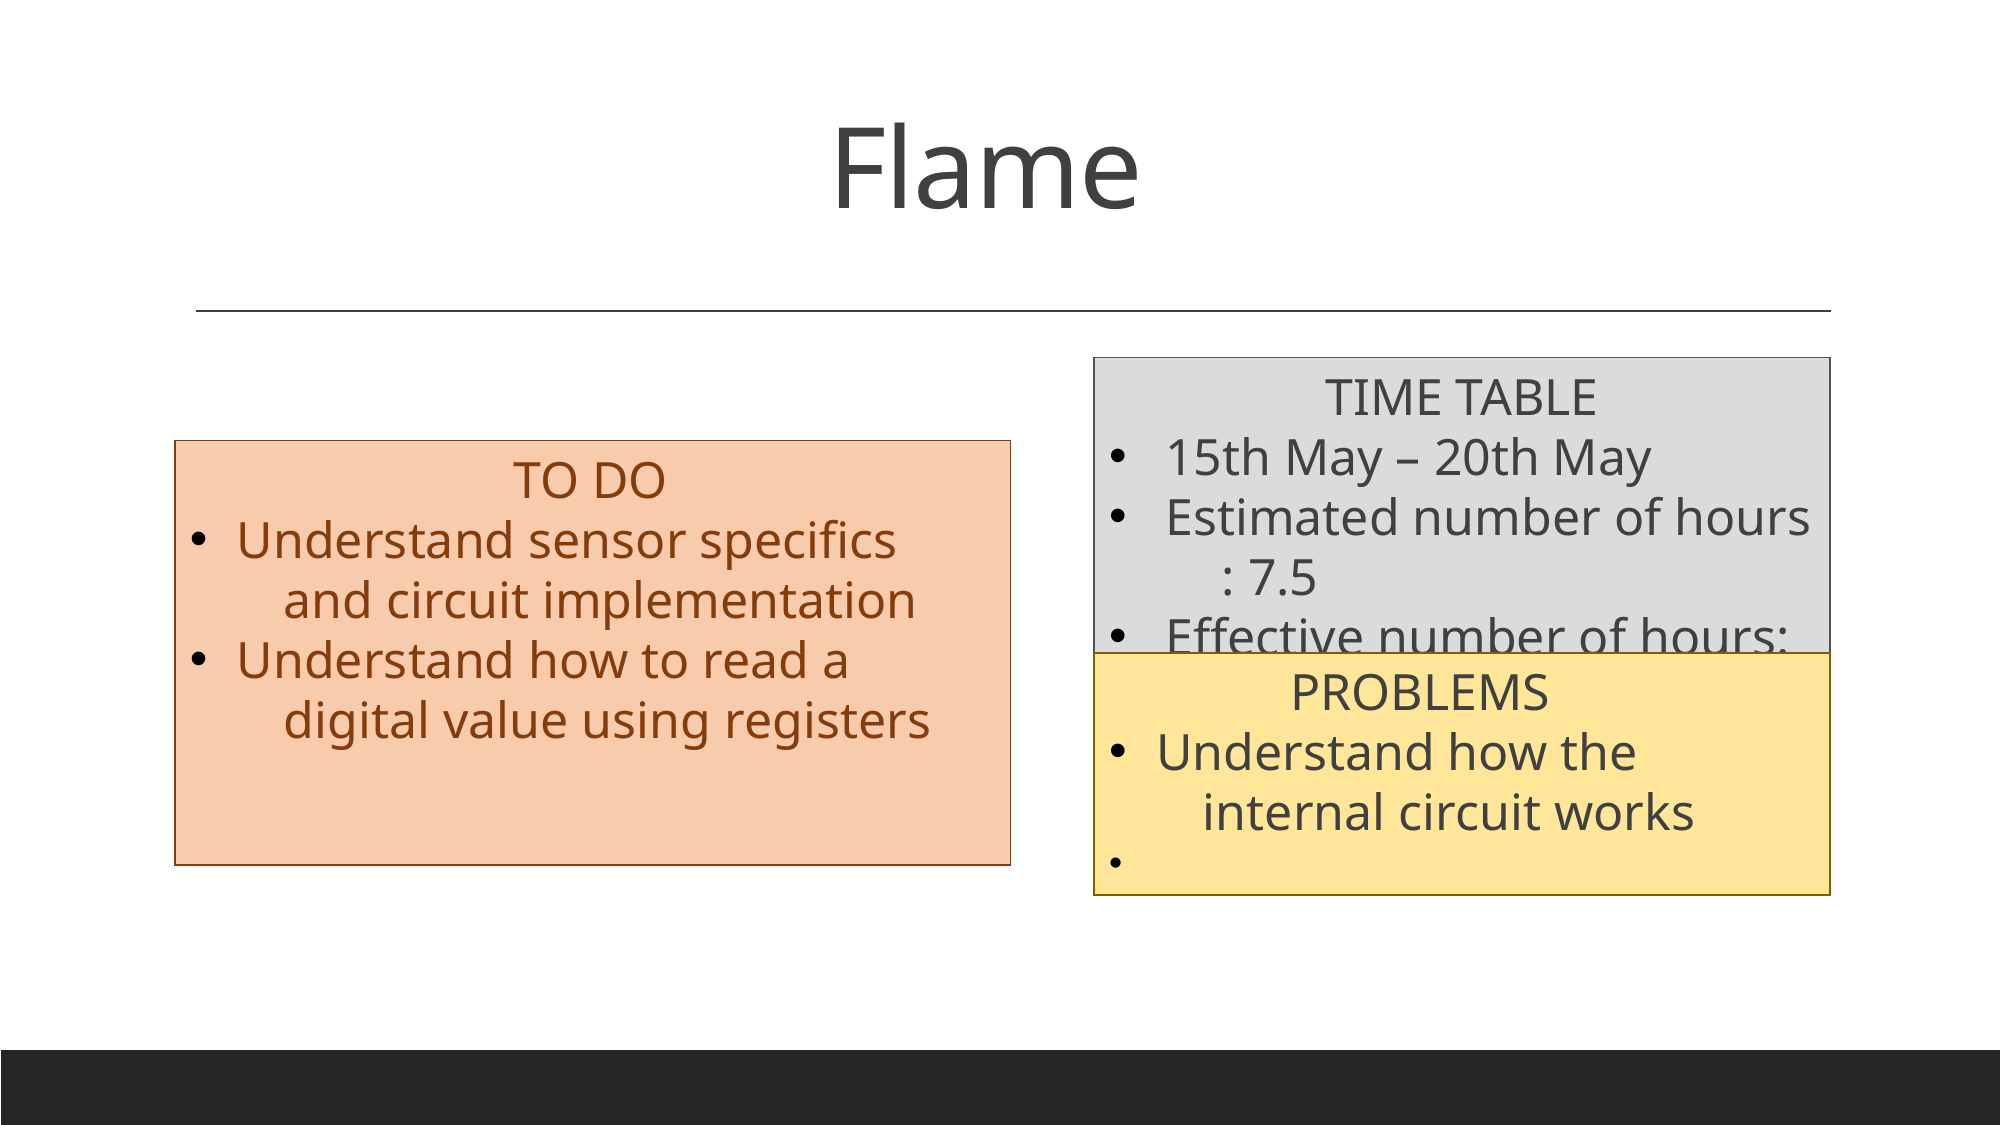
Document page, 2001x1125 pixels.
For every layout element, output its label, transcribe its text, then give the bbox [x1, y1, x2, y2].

text_box PROBLEMS Understand how the internal circuit works [1094, 652, 1831, 896]
title Flame [174, 0, 1825, 238]
text_box TIME TABLE 15th May – 20th May Estimated number of hours : 7.5 Effective number of hours: 6 [1094, 357, 1831, 616]
text_box TO DO Understand sensor specifics and circuit implementation Understand how to read a digital value using registers [174, 440, 1011, 865]
